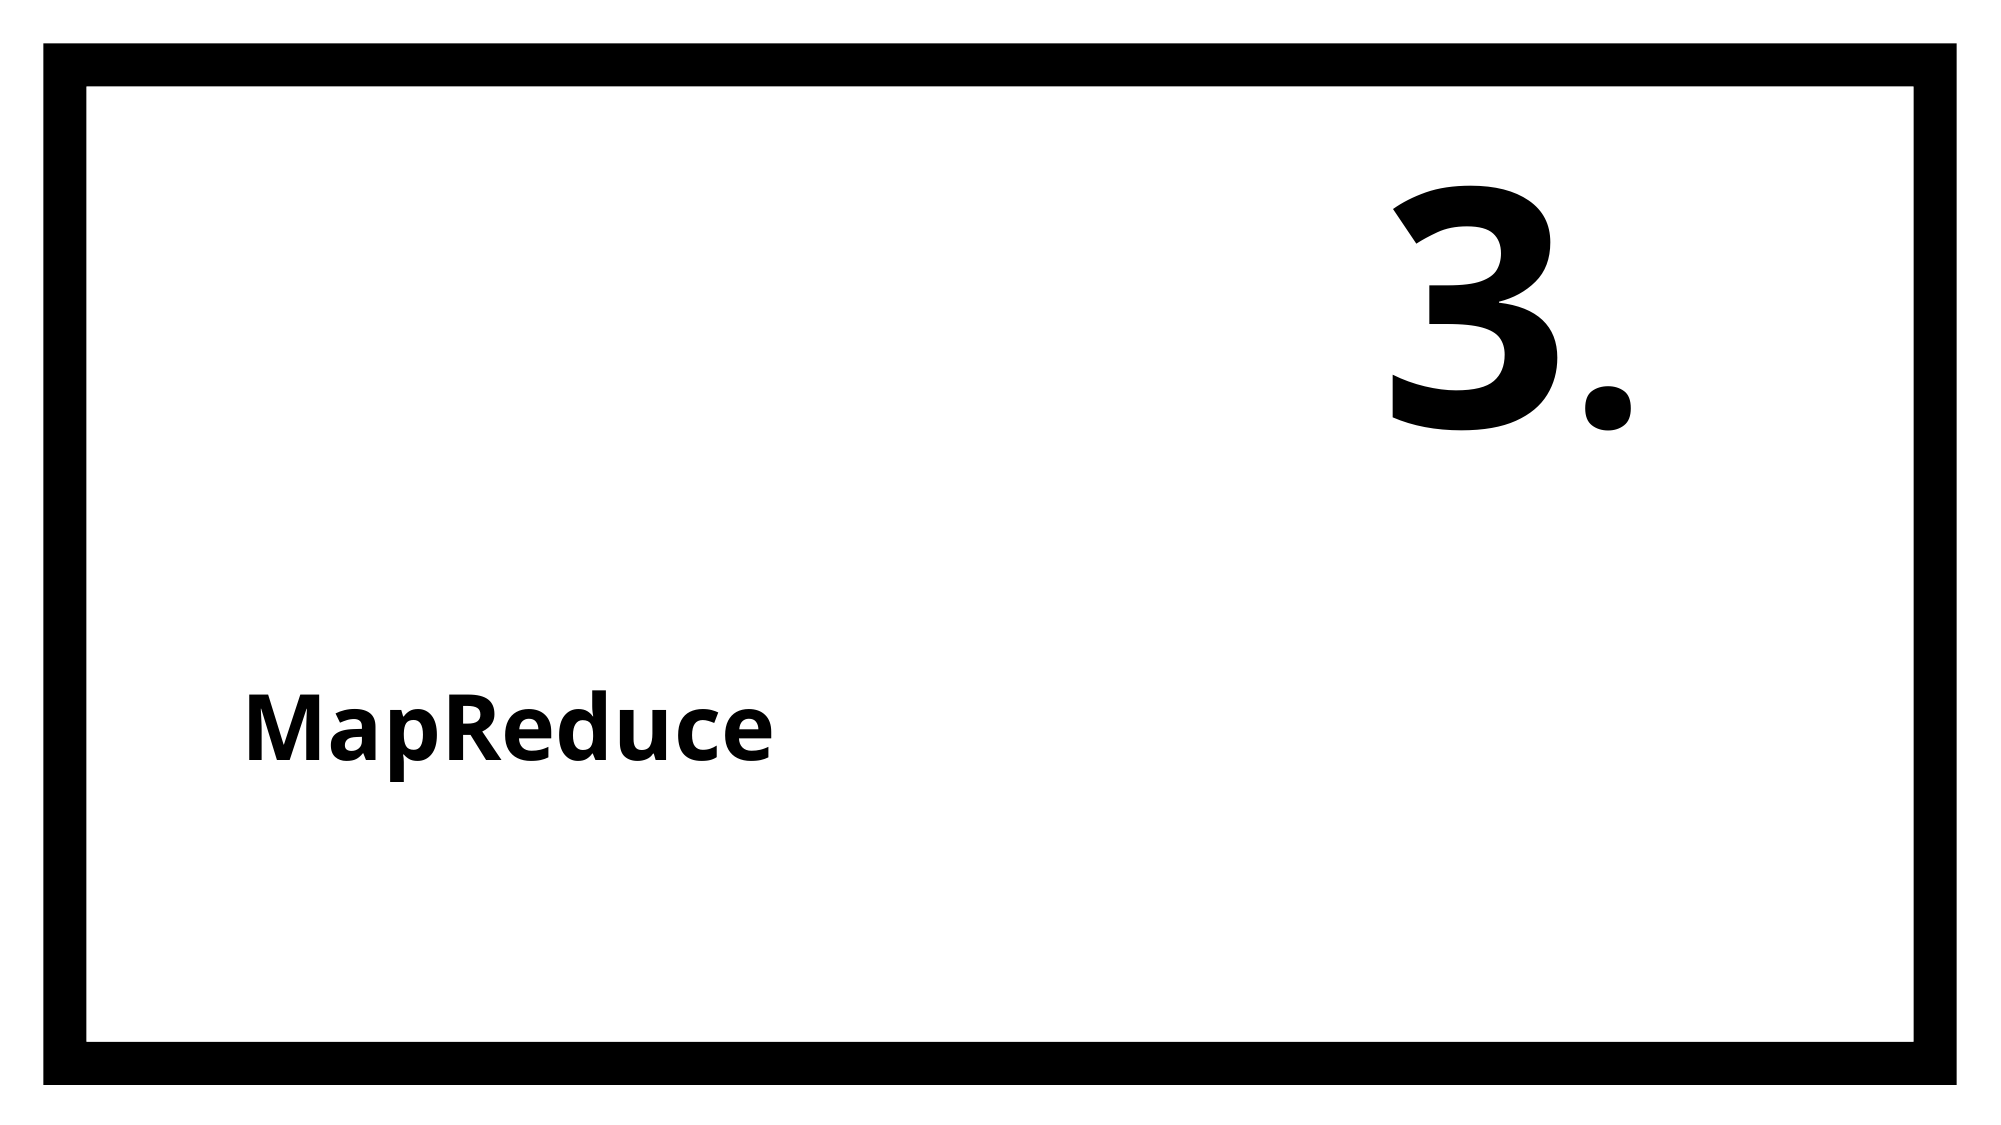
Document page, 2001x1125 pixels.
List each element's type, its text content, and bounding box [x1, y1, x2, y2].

text_box 3. [1360, 73, 1849, 497]
text_box MapReduce [221, 546, 1305, 801]
